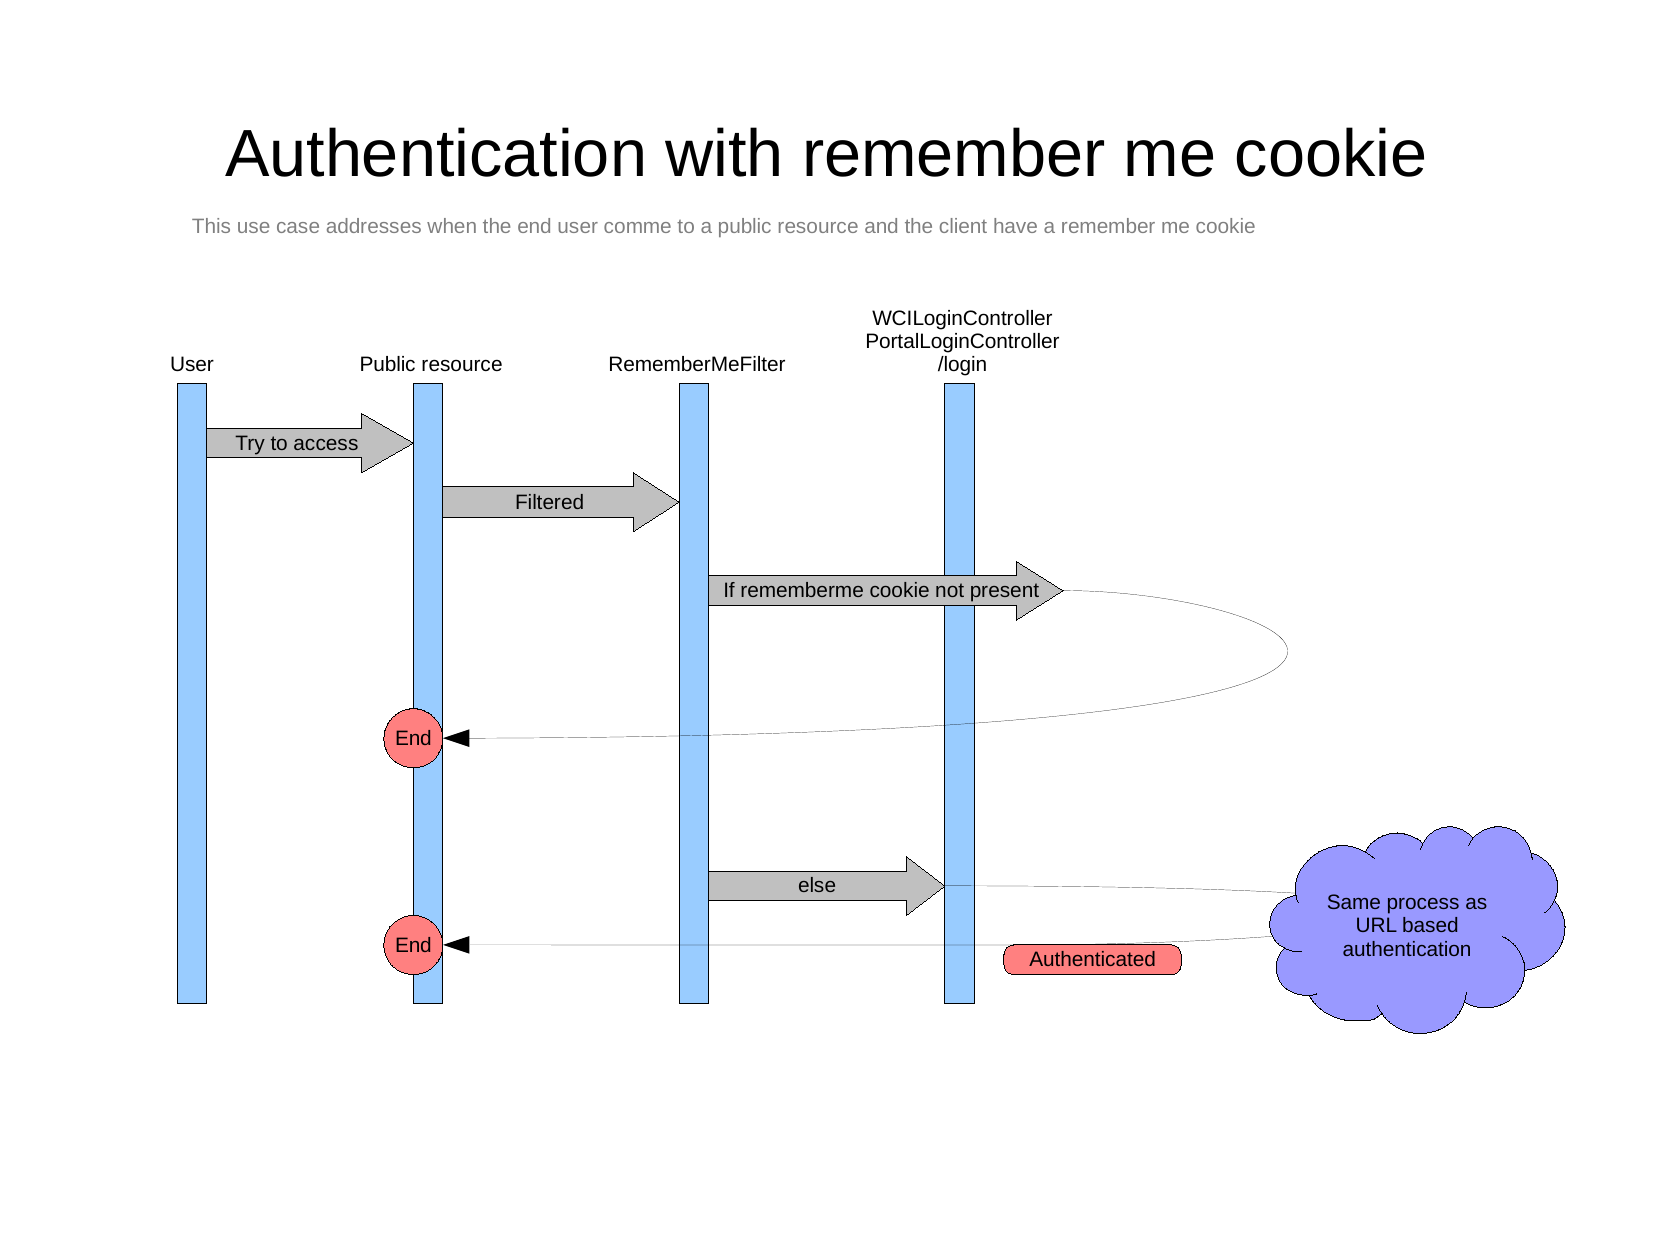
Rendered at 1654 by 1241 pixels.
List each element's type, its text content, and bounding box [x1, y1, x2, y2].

text_box Filtered [442, 472, 680, 532]
text_box [944, 724, 975, 885]
text_box Try to access [206, 413, 414, 473]
text_box RememberMeFilter [578, 345, 815, 384]
text_box [413, 384, 443, 731]
text_box End [383, 915, 443, 975]
text_box [413, 746, 443, 937]
text_box Authenticated [1003, 944, 1182, 975]
text_box [679, 384, 709, 735]
text_box [177, 384, 207, 1004]
text_box Same process as URL based authentication [1269, 826, 1566, 1034]
text_box [679, 946, 709, 1004]
title Authentication with remember me cookie [82, 56, 1571, 250]
text_box [944, 946, 975, 1004]
text_box User [147, 345, 237, 384]
text_box else [708, 856, 945, 916]
text_box [679, 736, 709, 944]
text_box Public resource [312, 345, 550, 384]
text_box End [383, 708, 443, 768]
text_box This use case addresses when the end user comme to a public resource and the client have a remember me cookie [177, 206, 1418, 245]
text_box WCILoginController PortalLoginController /login [844, 299, 1081, 384]
text_box [413, 953, 443, 1004]
text_box [944, 384, 975, 575]
text_box [944, 606, 975, 725]
text_box [944, 886, 975, 944]
text_box If rememberme cookie not present [708, 561, 1063, 621]
